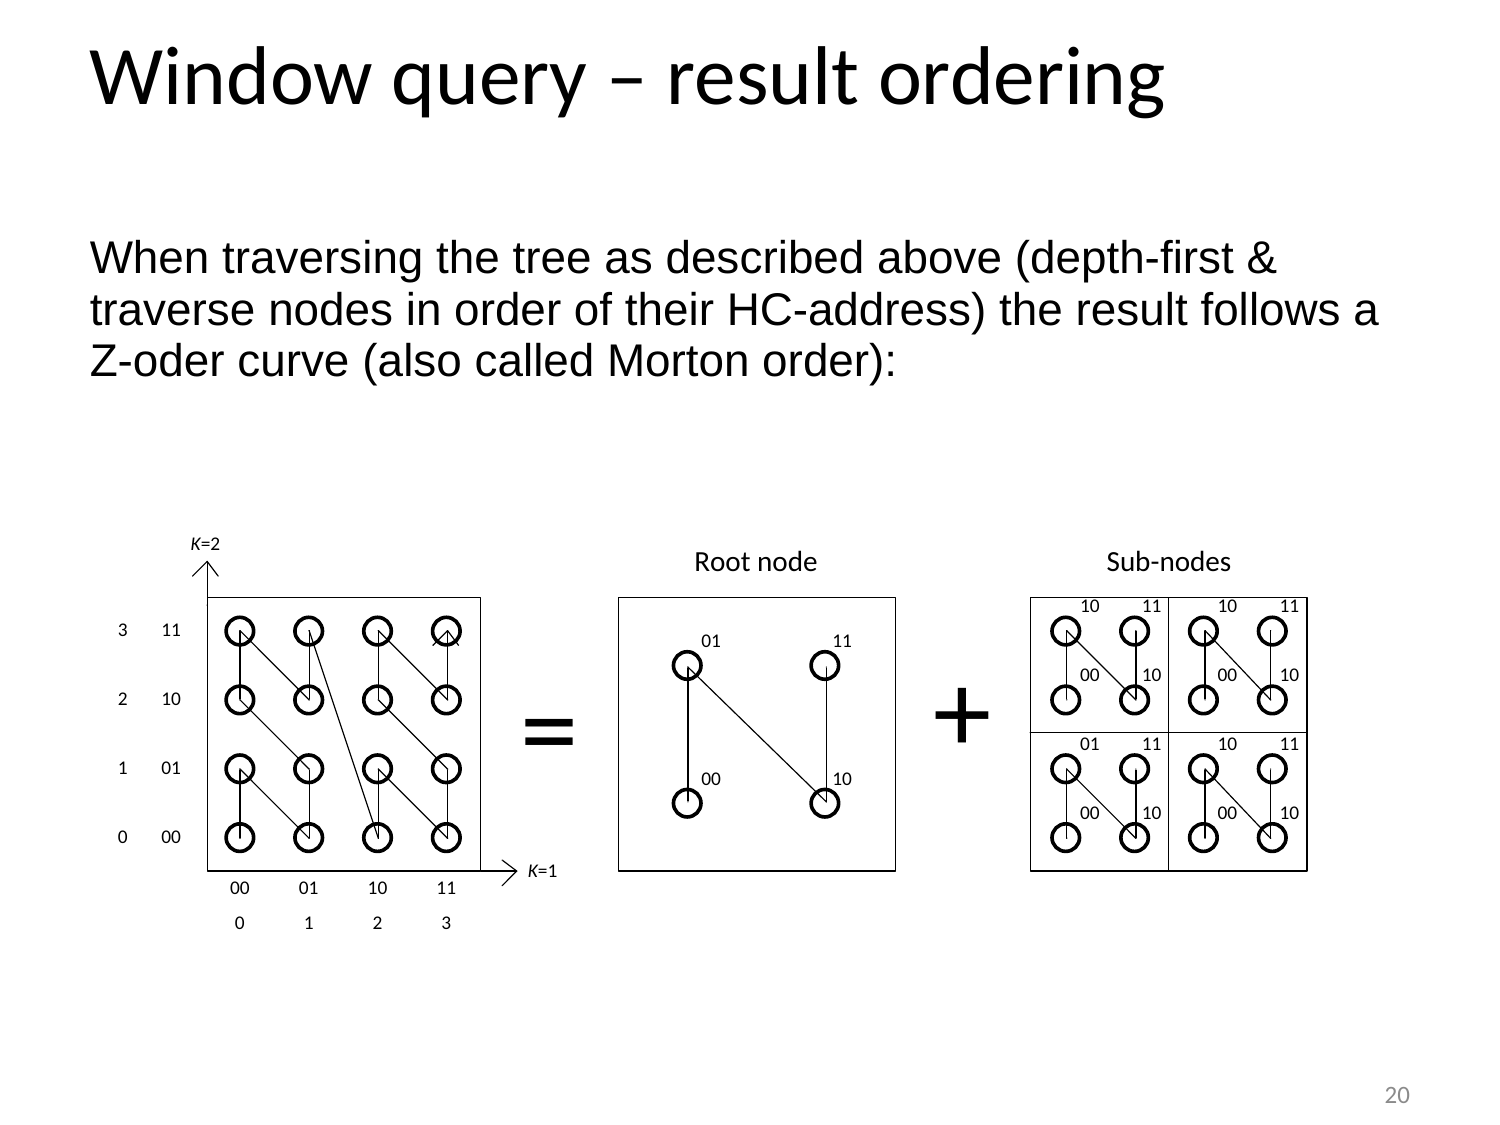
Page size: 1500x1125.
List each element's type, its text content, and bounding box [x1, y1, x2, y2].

picture [112, 525, 1313, 941]
text_box <number> [1074, 1079, 1425, 1107]
text_box When traversing the tree as described above (depth-first & traverse nodes in order of their HC-address) the result follows a Z-oder curve (also called Morton order): [75, 224, 1425, 1038]
text_box Window query – result ordering [75, 12, 1425, 155]
